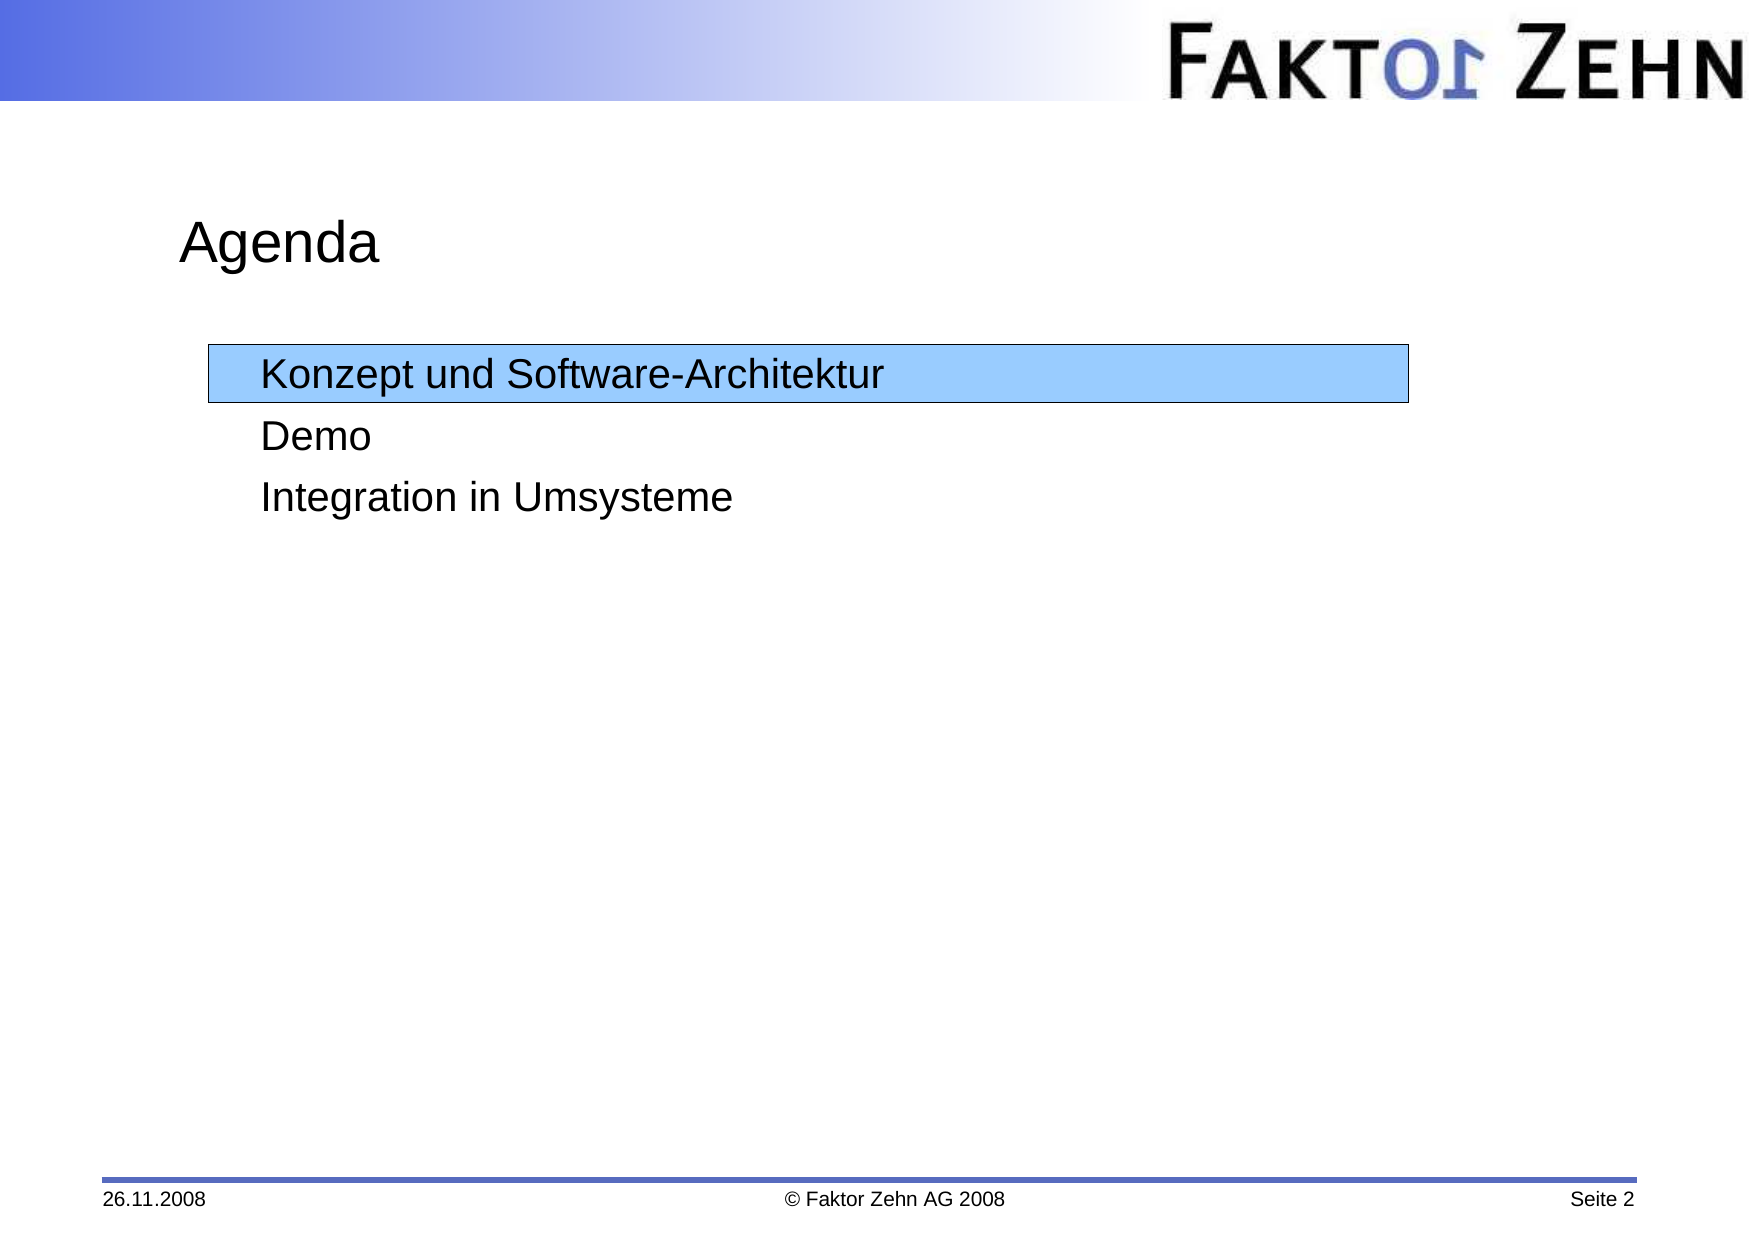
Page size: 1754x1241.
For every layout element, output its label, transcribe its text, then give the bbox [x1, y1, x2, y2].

list Konzept und Software-Architektur Demo Integration in Umsysteme [242, 351, 1489, 1058]
text_box [208, 344, 1409, 403]
title Agenda [179, 191, 1577, 294]
picture [1162, 7, 1752, 100]
